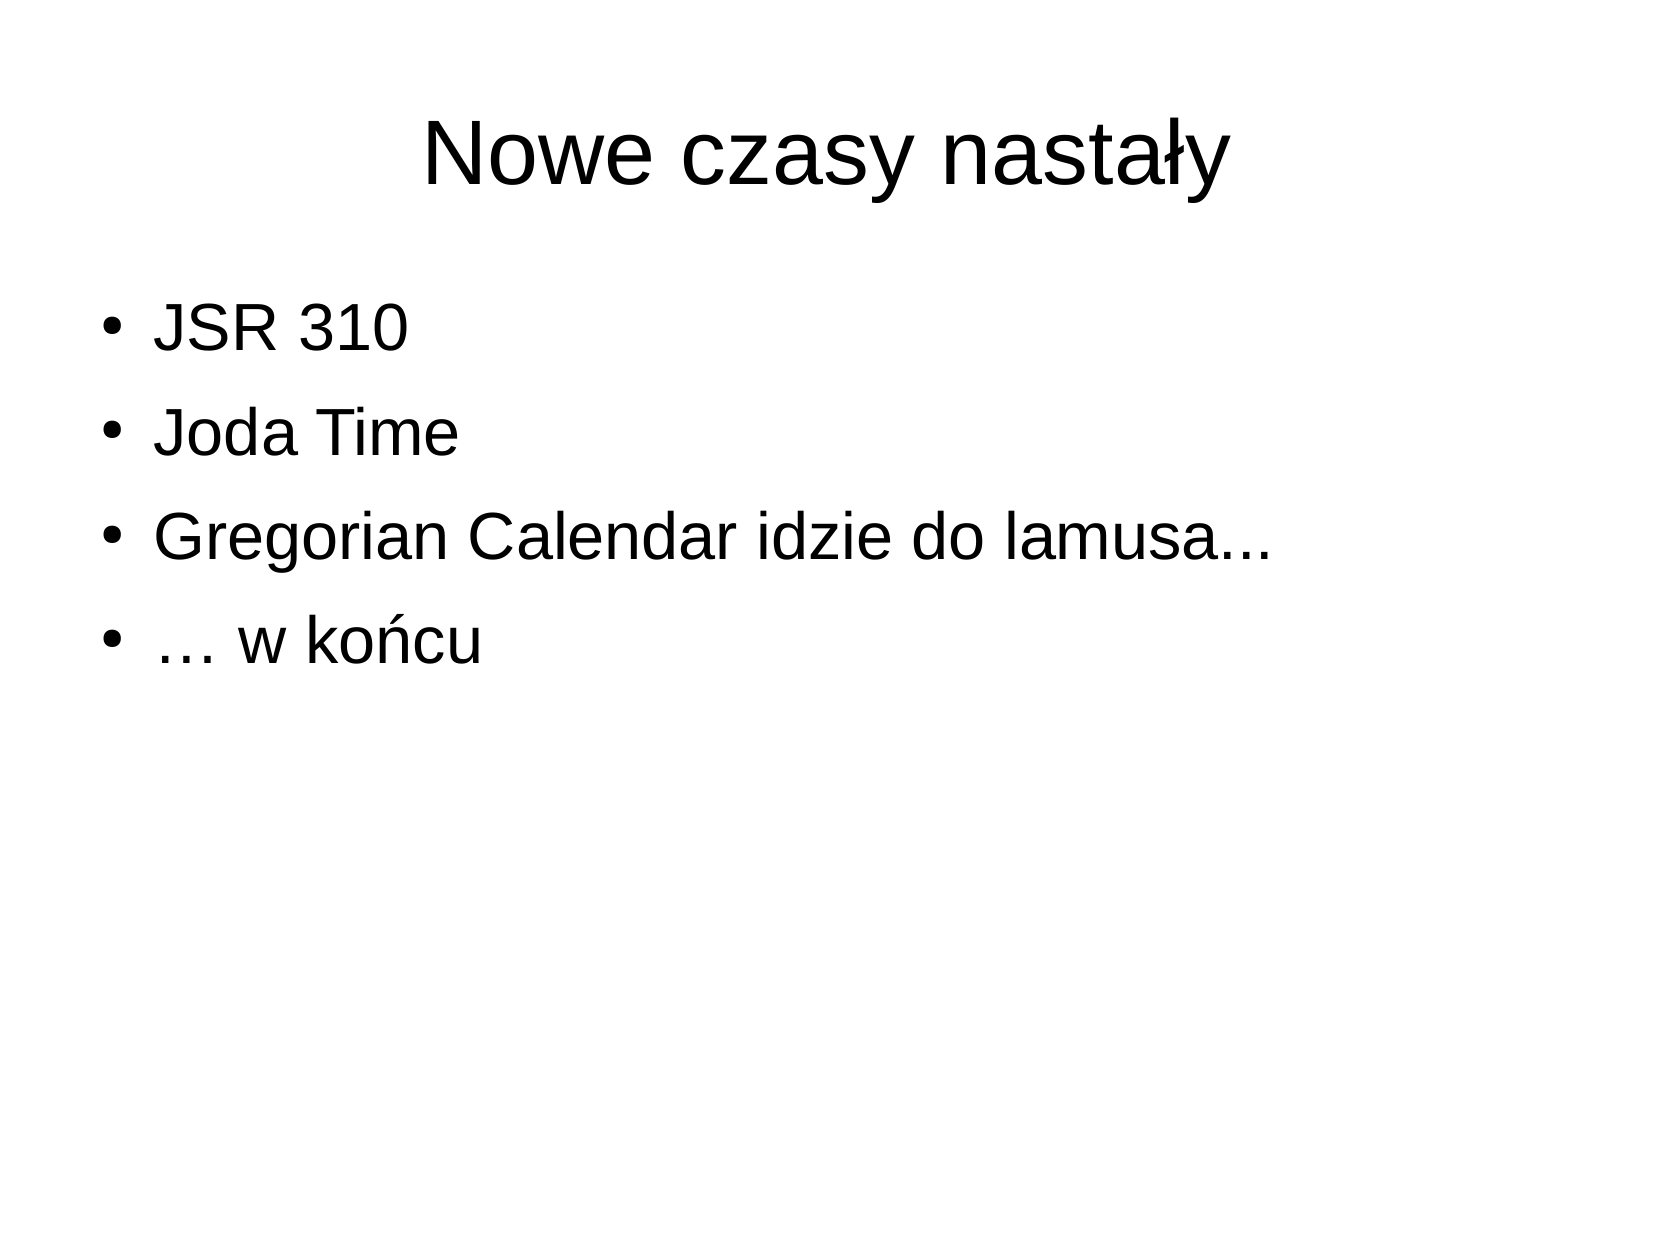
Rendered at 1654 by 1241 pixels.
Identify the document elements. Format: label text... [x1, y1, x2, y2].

title Nowe czasy nastały [82, 49, 1571, 257]
list JSR 310 Joda Time Gregorian Calendar idzie do lamusa... … w końcu [82, 290, 1538, 1010]
